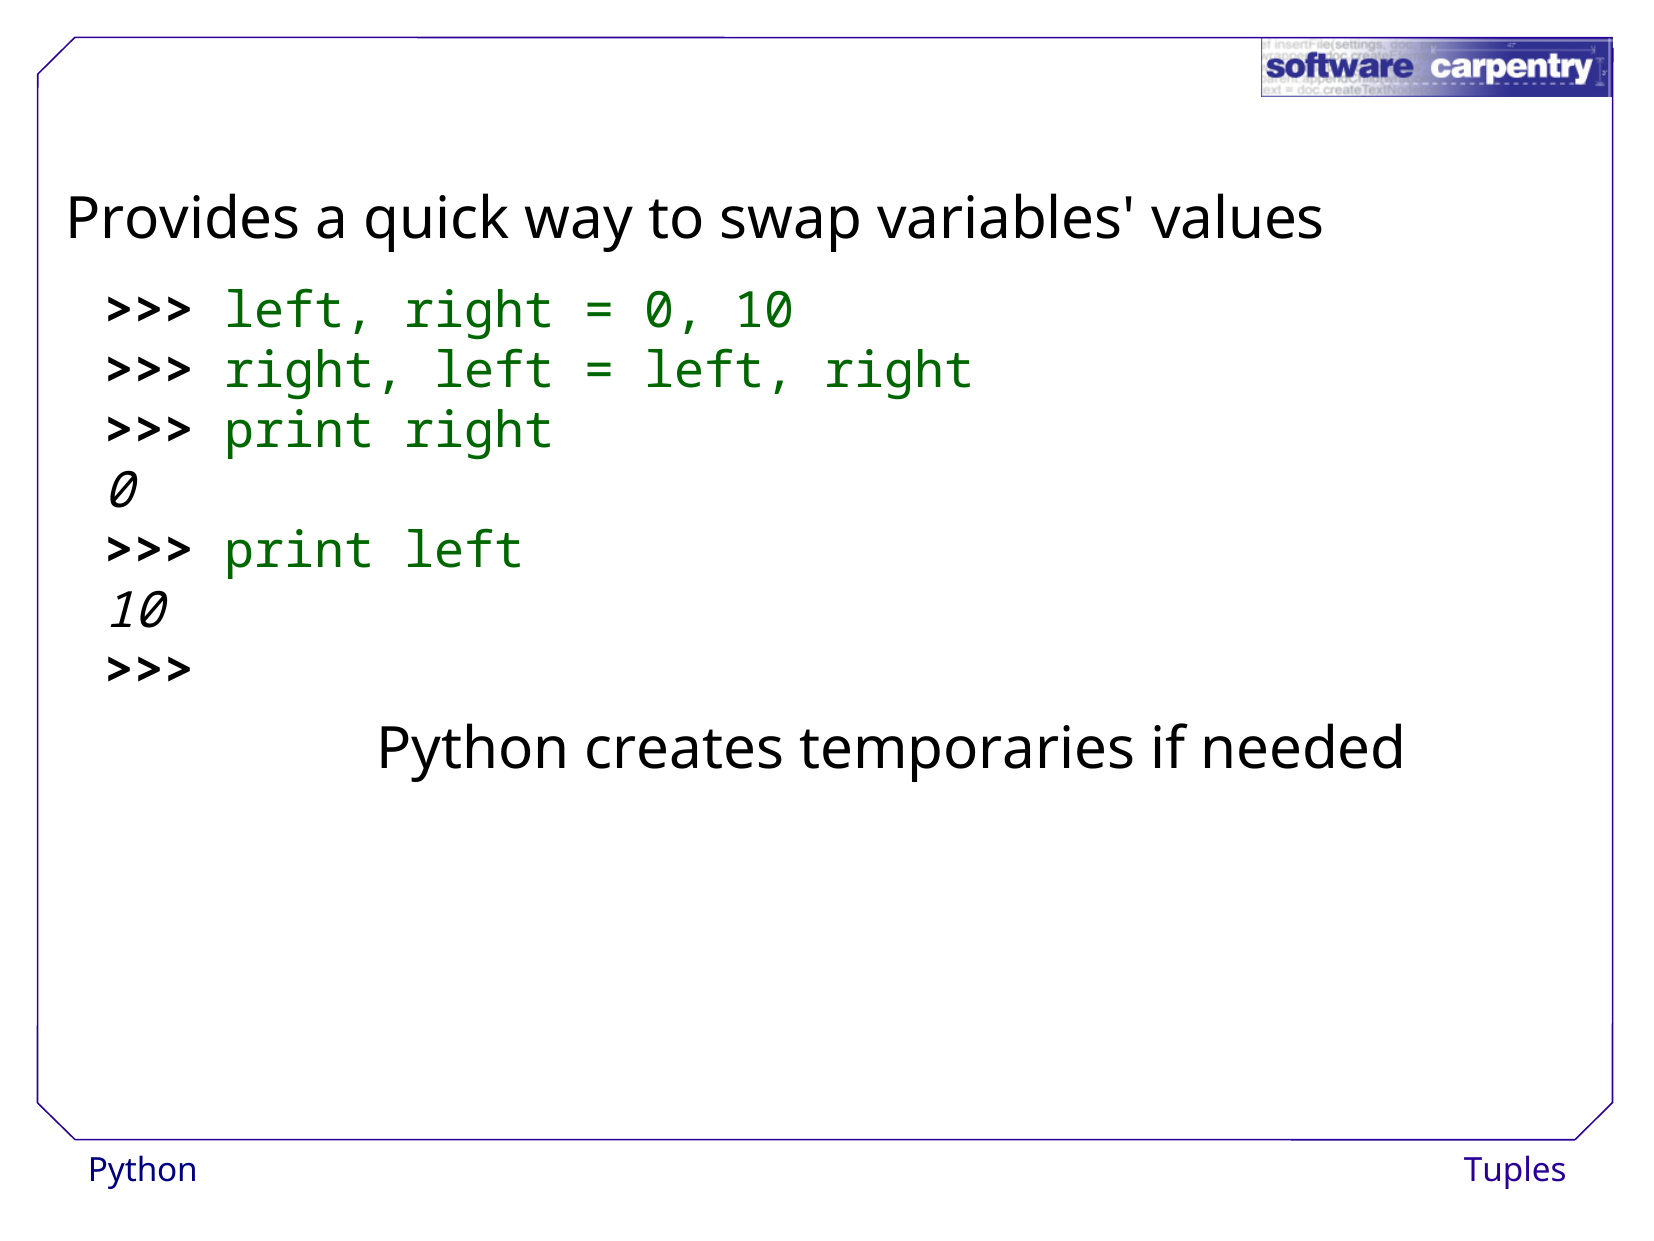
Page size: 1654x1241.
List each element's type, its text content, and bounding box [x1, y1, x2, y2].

text_box Python creates temporaries if needed [361, 667, 1572, 788]
picture [1261, 39, 1613, 97]
text_box Provides a quick way to swap variables' values [50, 138, 1491, 259]
text_box >>> left, right = 0, 10 >>> right, left = left, right >>> print right 0 >>> print left 10 >>> [89, 270, 1167, 715]
